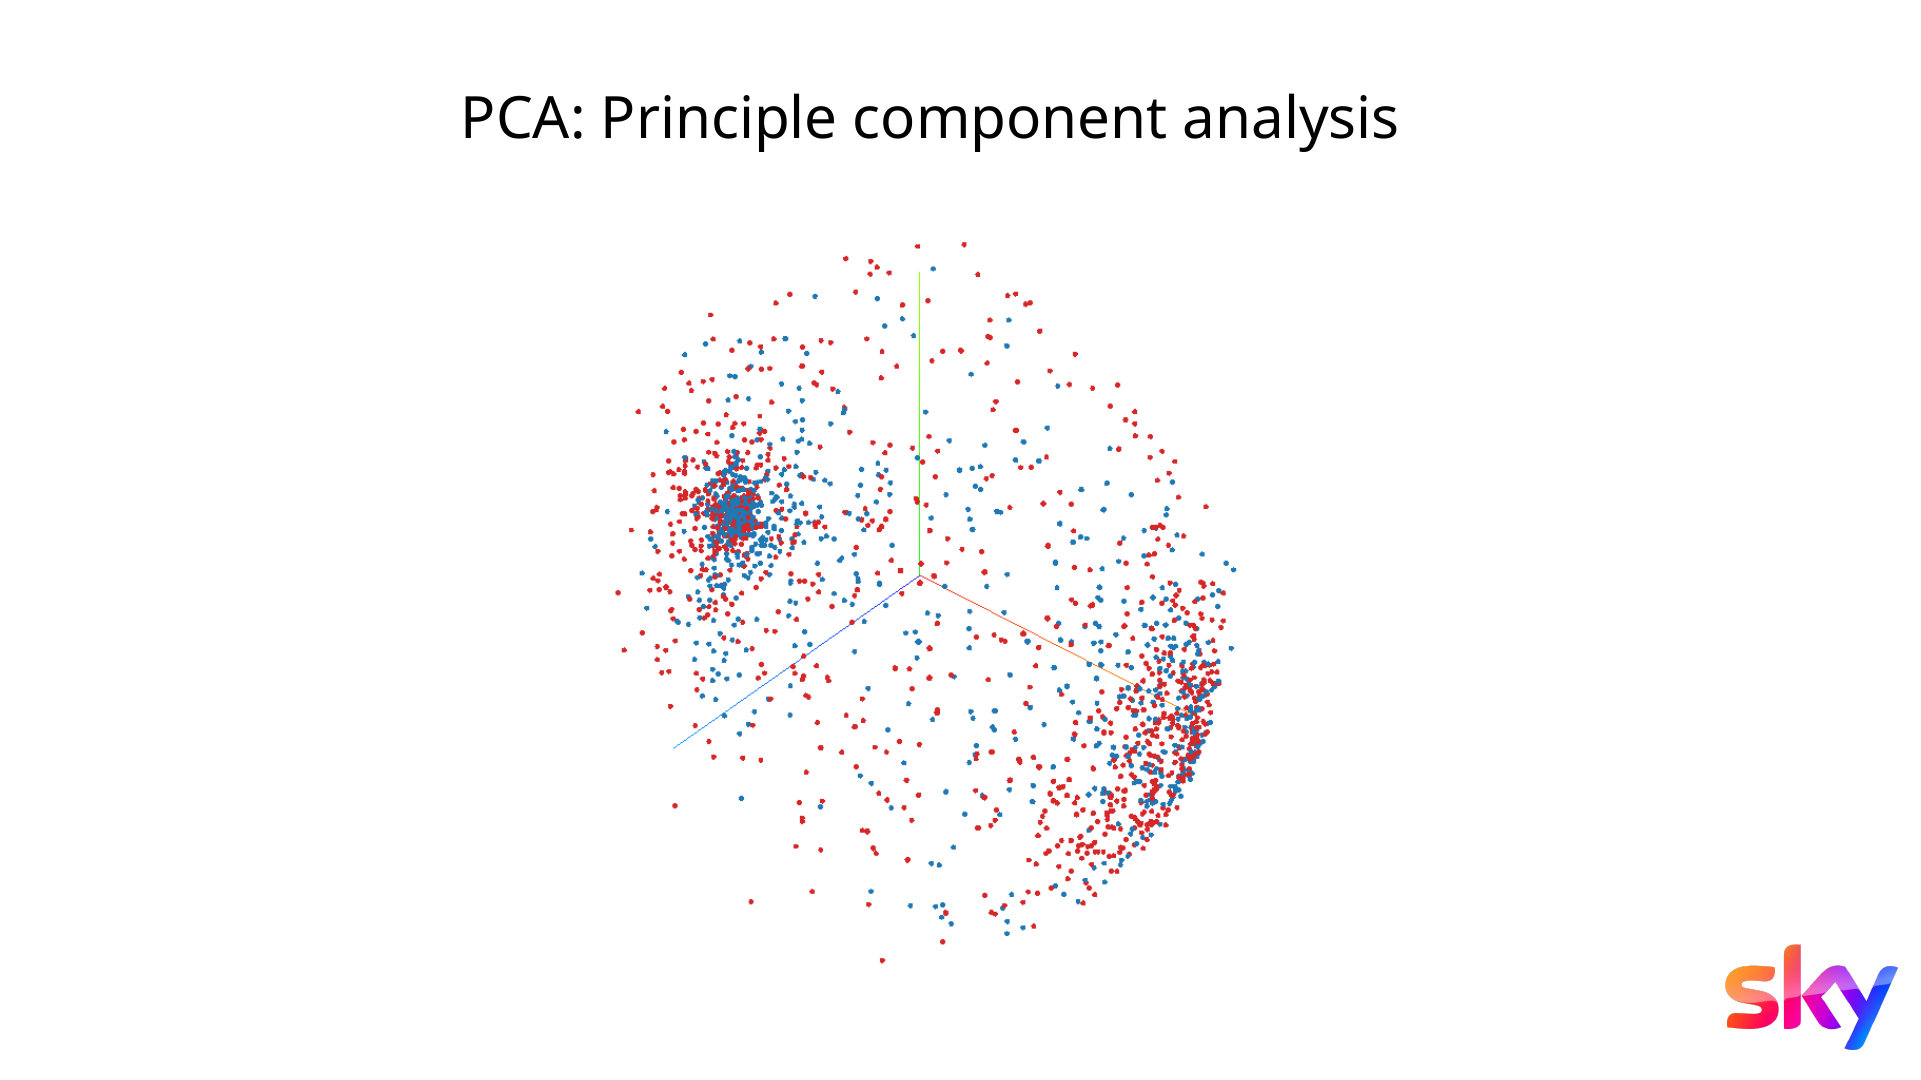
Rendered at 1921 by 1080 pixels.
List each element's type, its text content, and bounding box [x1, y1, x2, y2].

picture [450, 180, 1388, 1013]
title PCA: Principle component analysis [75, 38, 1801, 151]
picture [1725, 944, 1898, 1051]
